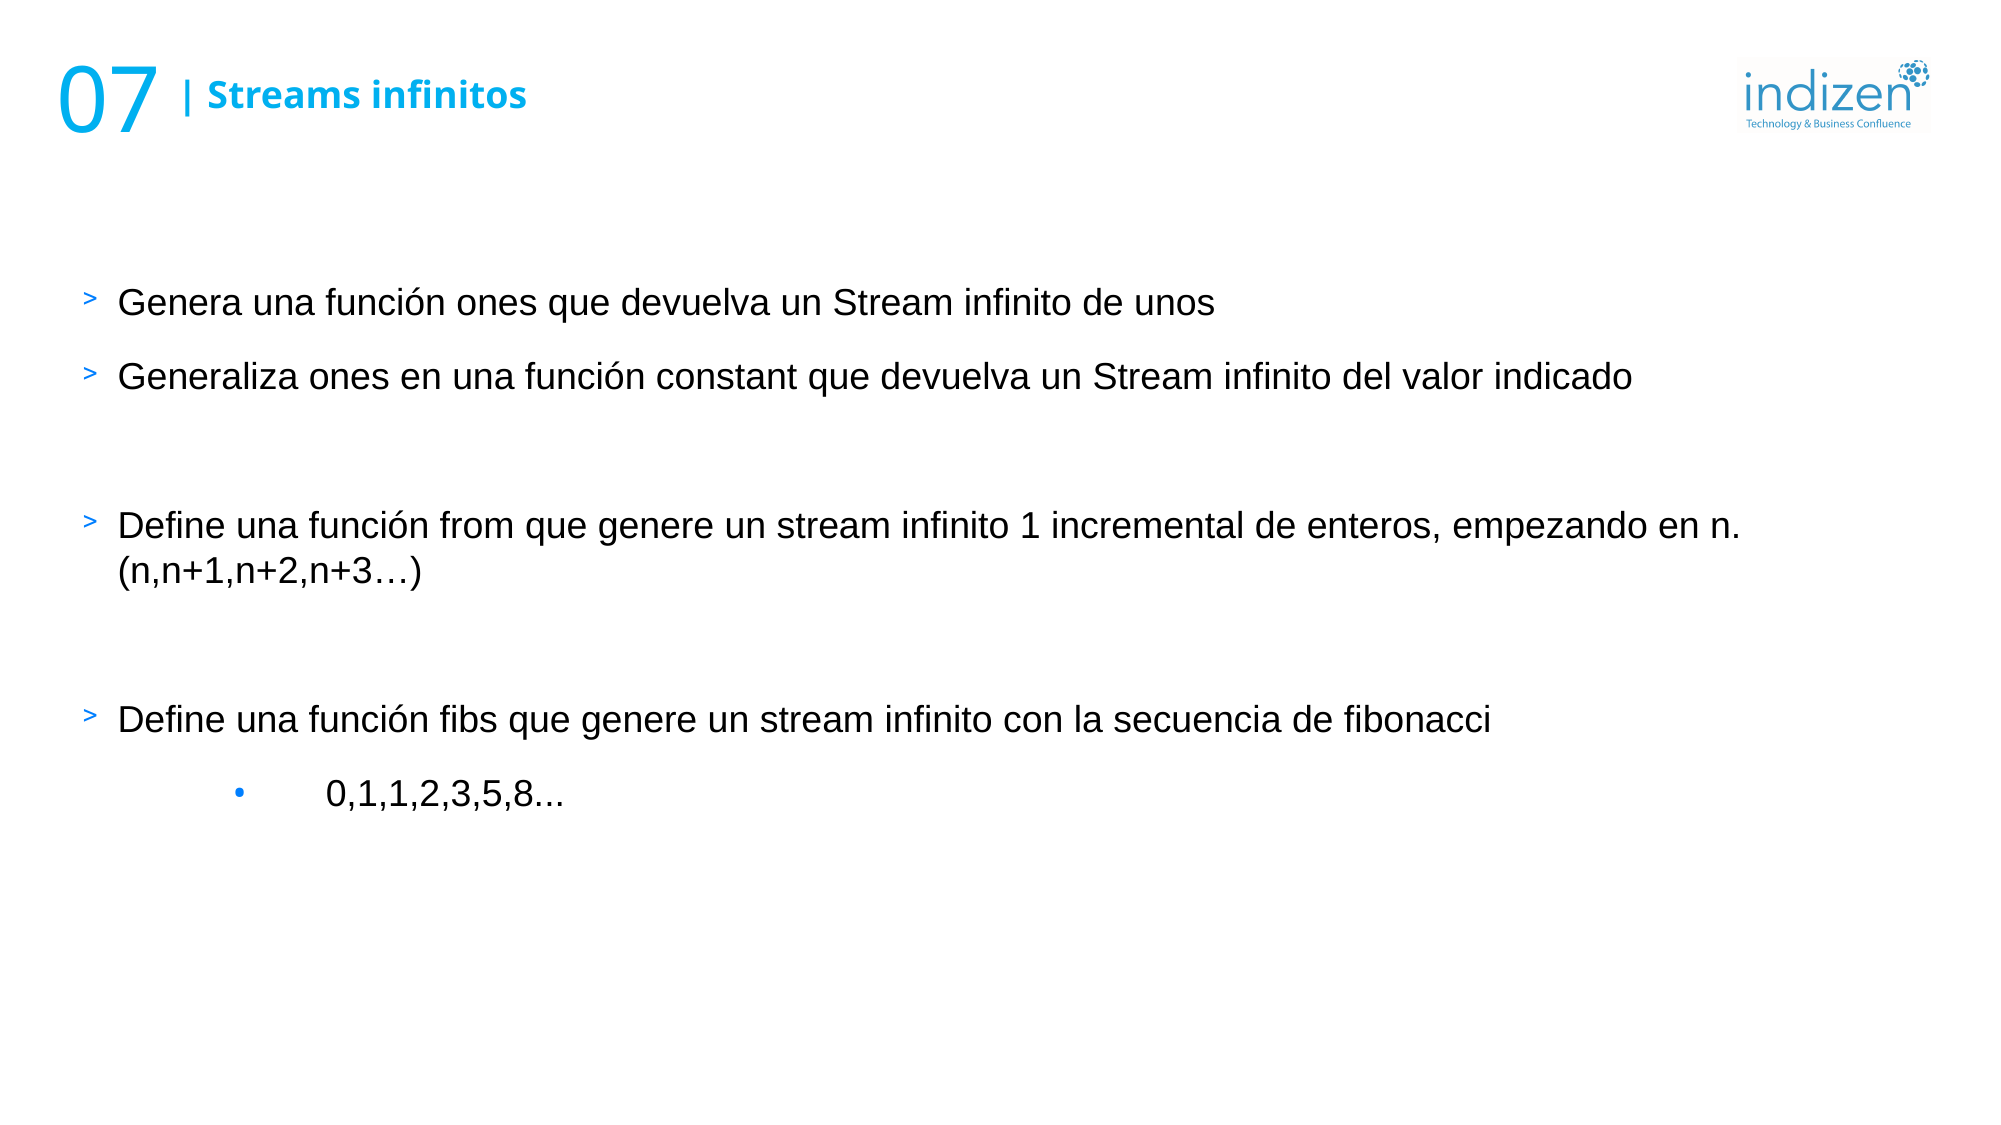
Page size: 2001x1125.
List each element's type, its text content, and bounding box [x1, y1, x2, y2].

text_box 07 [69, 72, 96, 126]
text_box 07 [41, 45, 1392, 127]
list Genera una función ones que devuelva un Stream infinito de unos Generaliza ones en una función constant que devuelva un Stream infinito del valor indicado Define una función from que genere un stream infinito 1 incremental de enteros, empezando en n. (n,n+1,n+2,n+3…) Define una función fibs que genere un stream infinito con la secuencia de fibonacci 0,1,1,2,3,5,8... [82, 200, 1845, 966]
text_box | Streams infinitos [157, 60, 1276, 126]
picture [1737, 57, 1931, 133]
